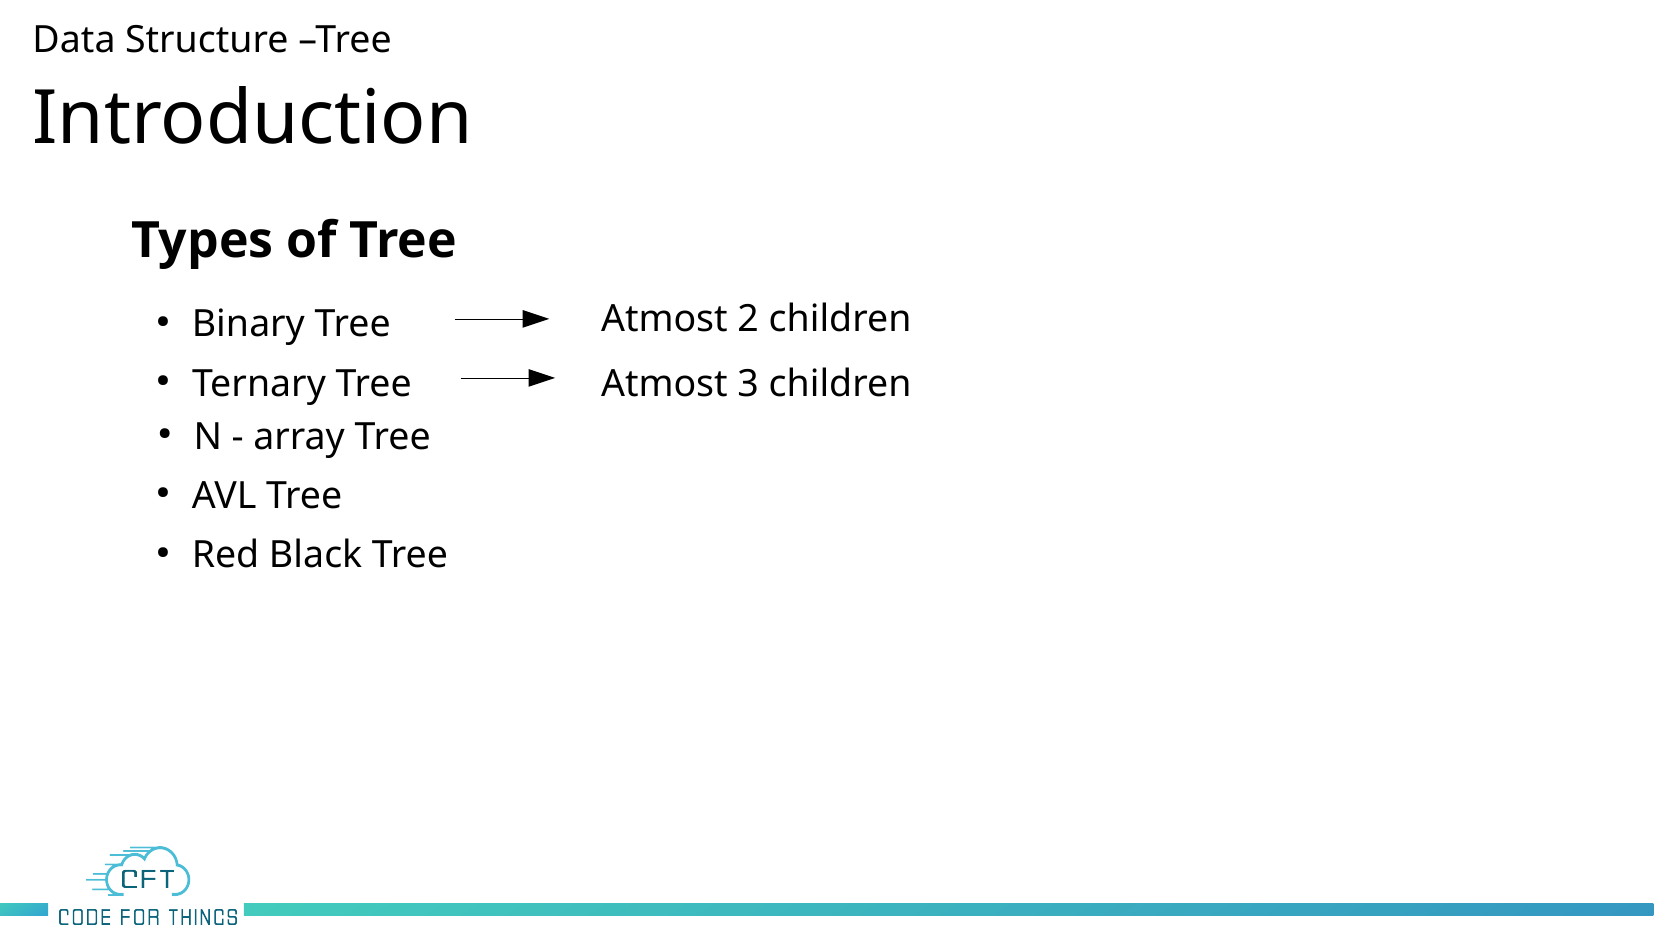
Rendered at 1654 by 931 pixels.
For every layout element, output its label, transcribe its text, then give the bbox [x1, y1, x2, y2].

text_box N - array Tree [143, 402, 463, 461]
text_box AVL Tree [141, 461, 367, 520]
picture [59, 846, 237, 925]
text_box Types of Tree [45, 197, 638, 283]
text_box Red Black Tree [141, 520, 482, 579]
text_box Ternary Tree [141, 349, 436, 408]
title Data Structure –Tree Introduction [32, 12, 1184, 166]
text_box Atmost 3 children [550, 349, 951, 408]
text_box Atmost 2 children [550, 284, 951, 343]
text_box Binary Tree [141, 289, 418, 348]
